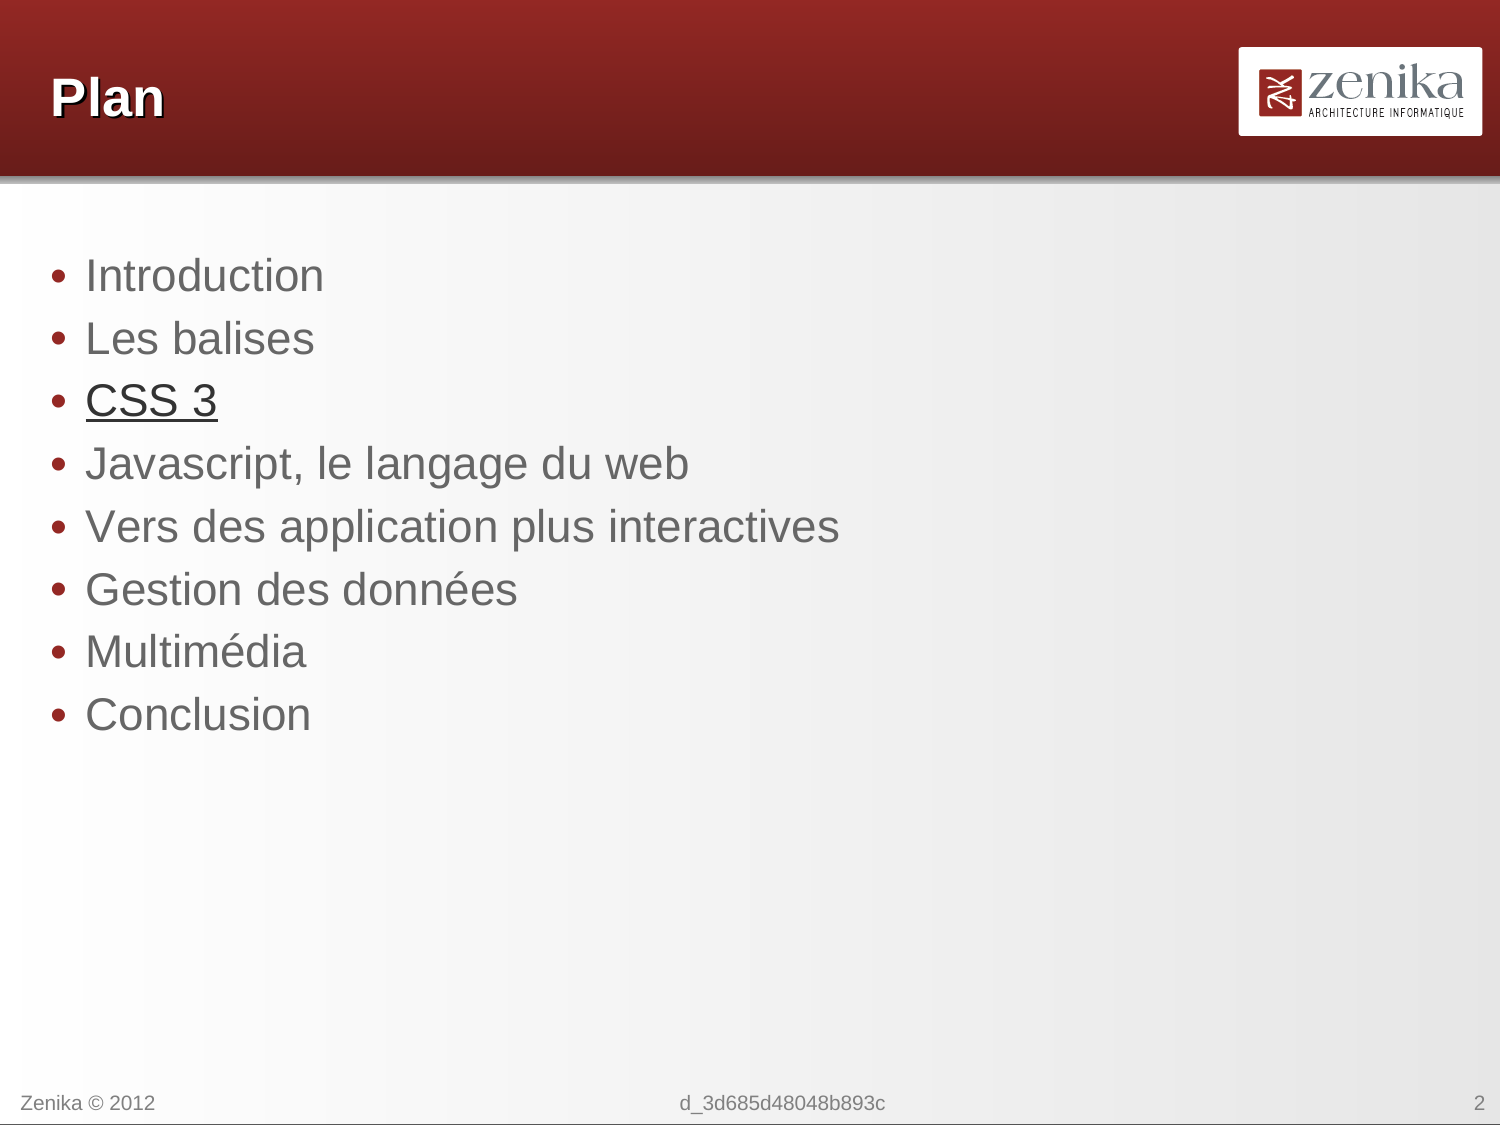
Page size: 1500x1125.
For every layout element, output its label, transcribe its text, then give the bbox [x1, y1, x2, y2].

picture [1257, 58, 1464, 125]
list Introduction Les balises CSS 3 Javascript, le langage du web Vers des application plus interactives Gestion des données Multimédia Conclusion [50, 249, 1435, 1079]
title Plan [50, 15, 1206, 180]
